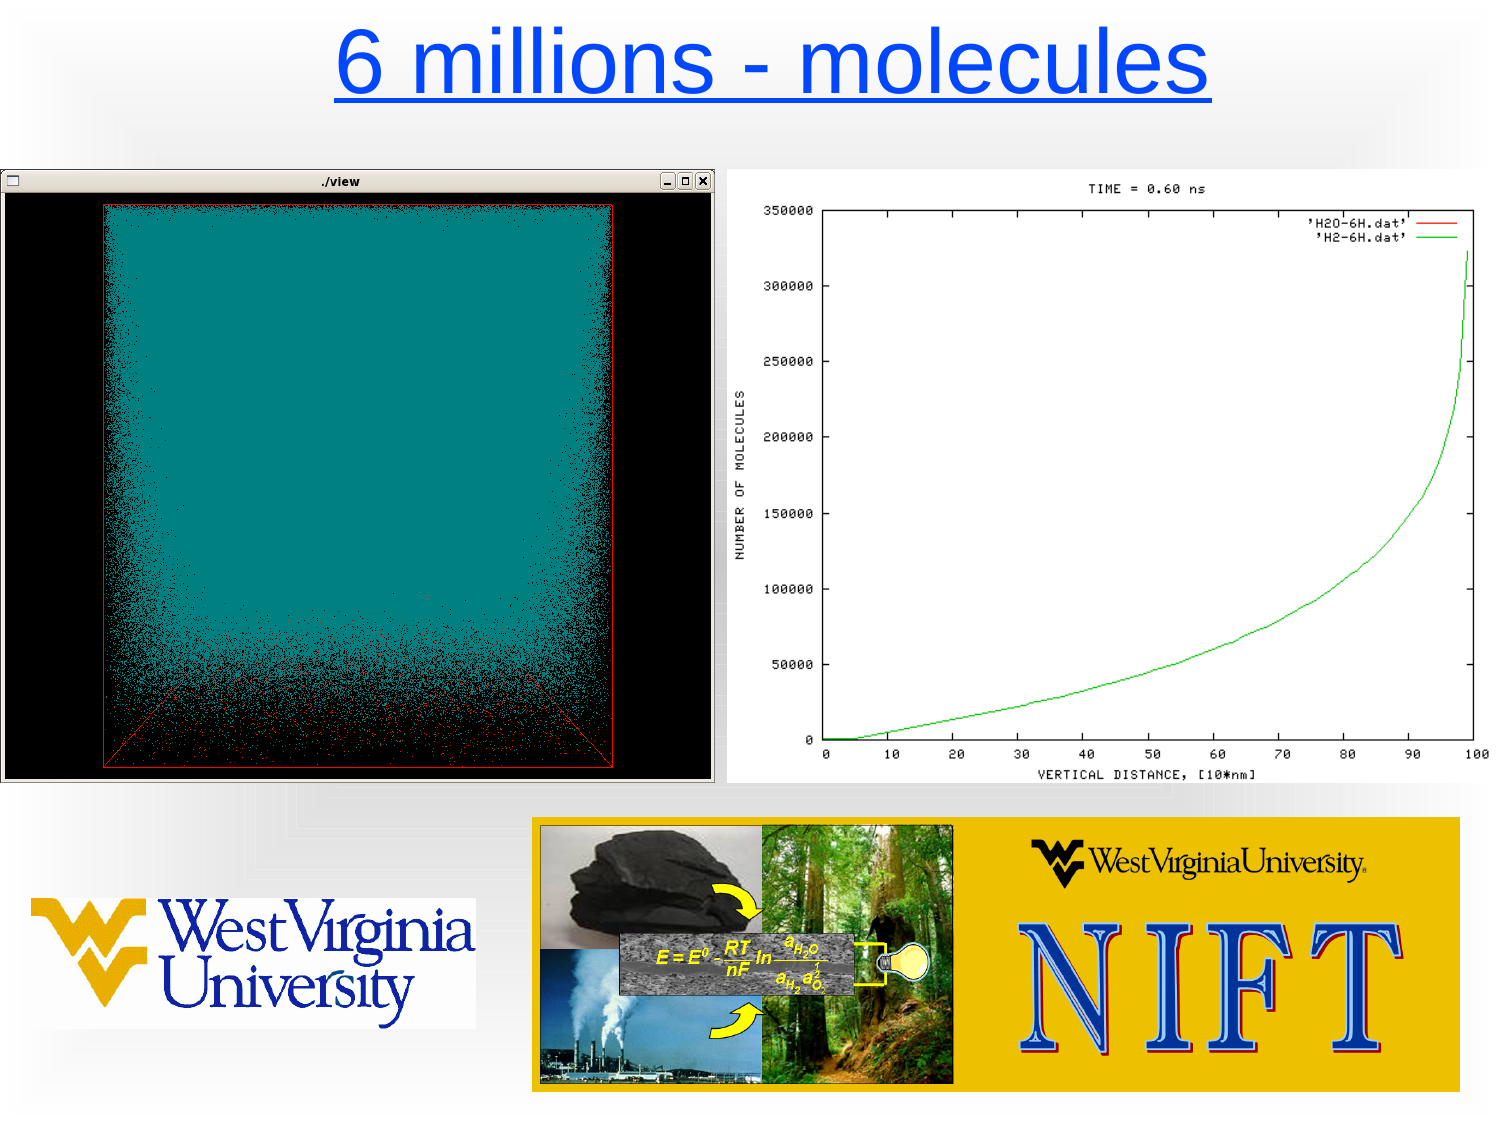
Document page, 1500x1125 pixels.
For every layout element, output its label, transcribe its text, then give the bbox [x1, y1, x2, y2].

title 6 millions - molecules [135, 10, 1411, 113]
picture [532, 817, 1460, 1092]
picture [727, 169, 1497, 783]
picture [0, 169, 715, 783]
